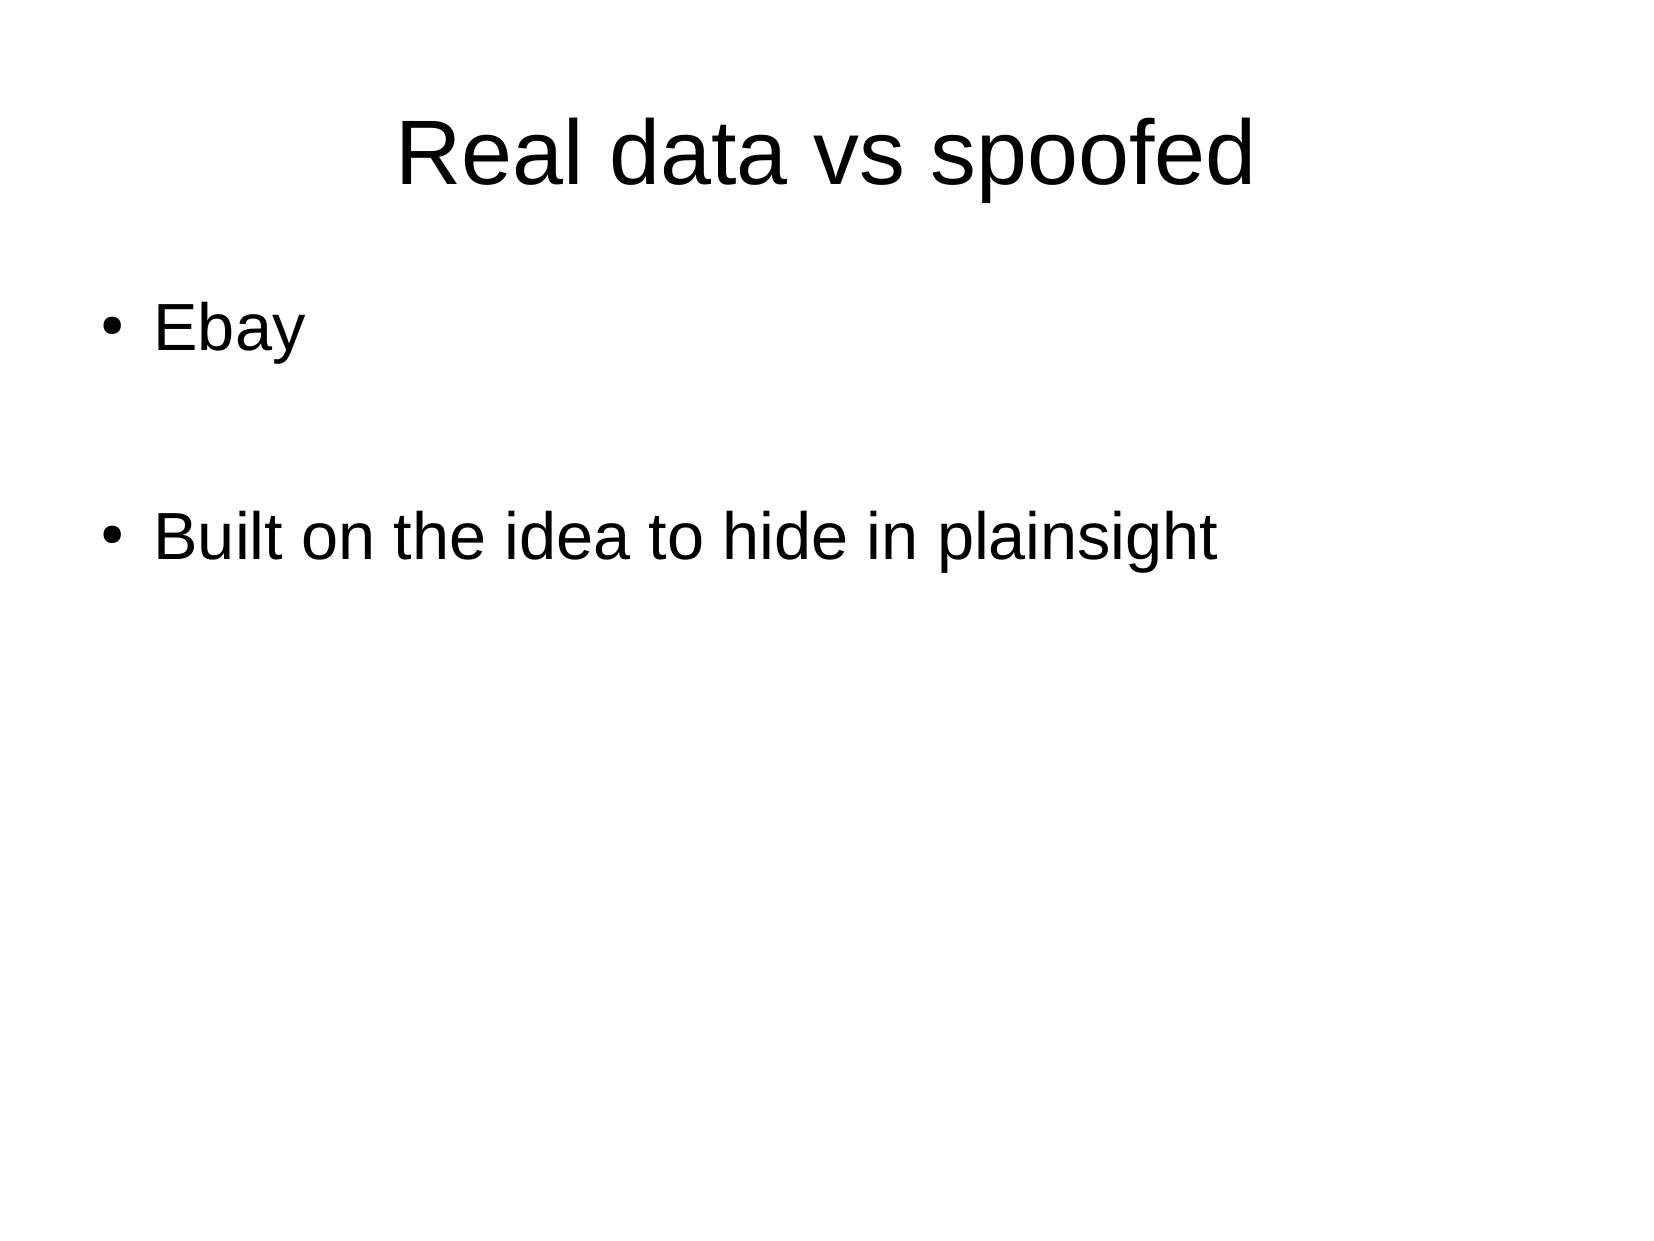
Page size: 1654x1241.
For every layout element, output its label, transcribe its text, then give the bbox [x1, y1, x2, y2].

list Ebay Built on the idea to hide in plainsight [82, 290, 1571, 1010]
title Real data vs spoofed [82, 49, 1571, 257]
